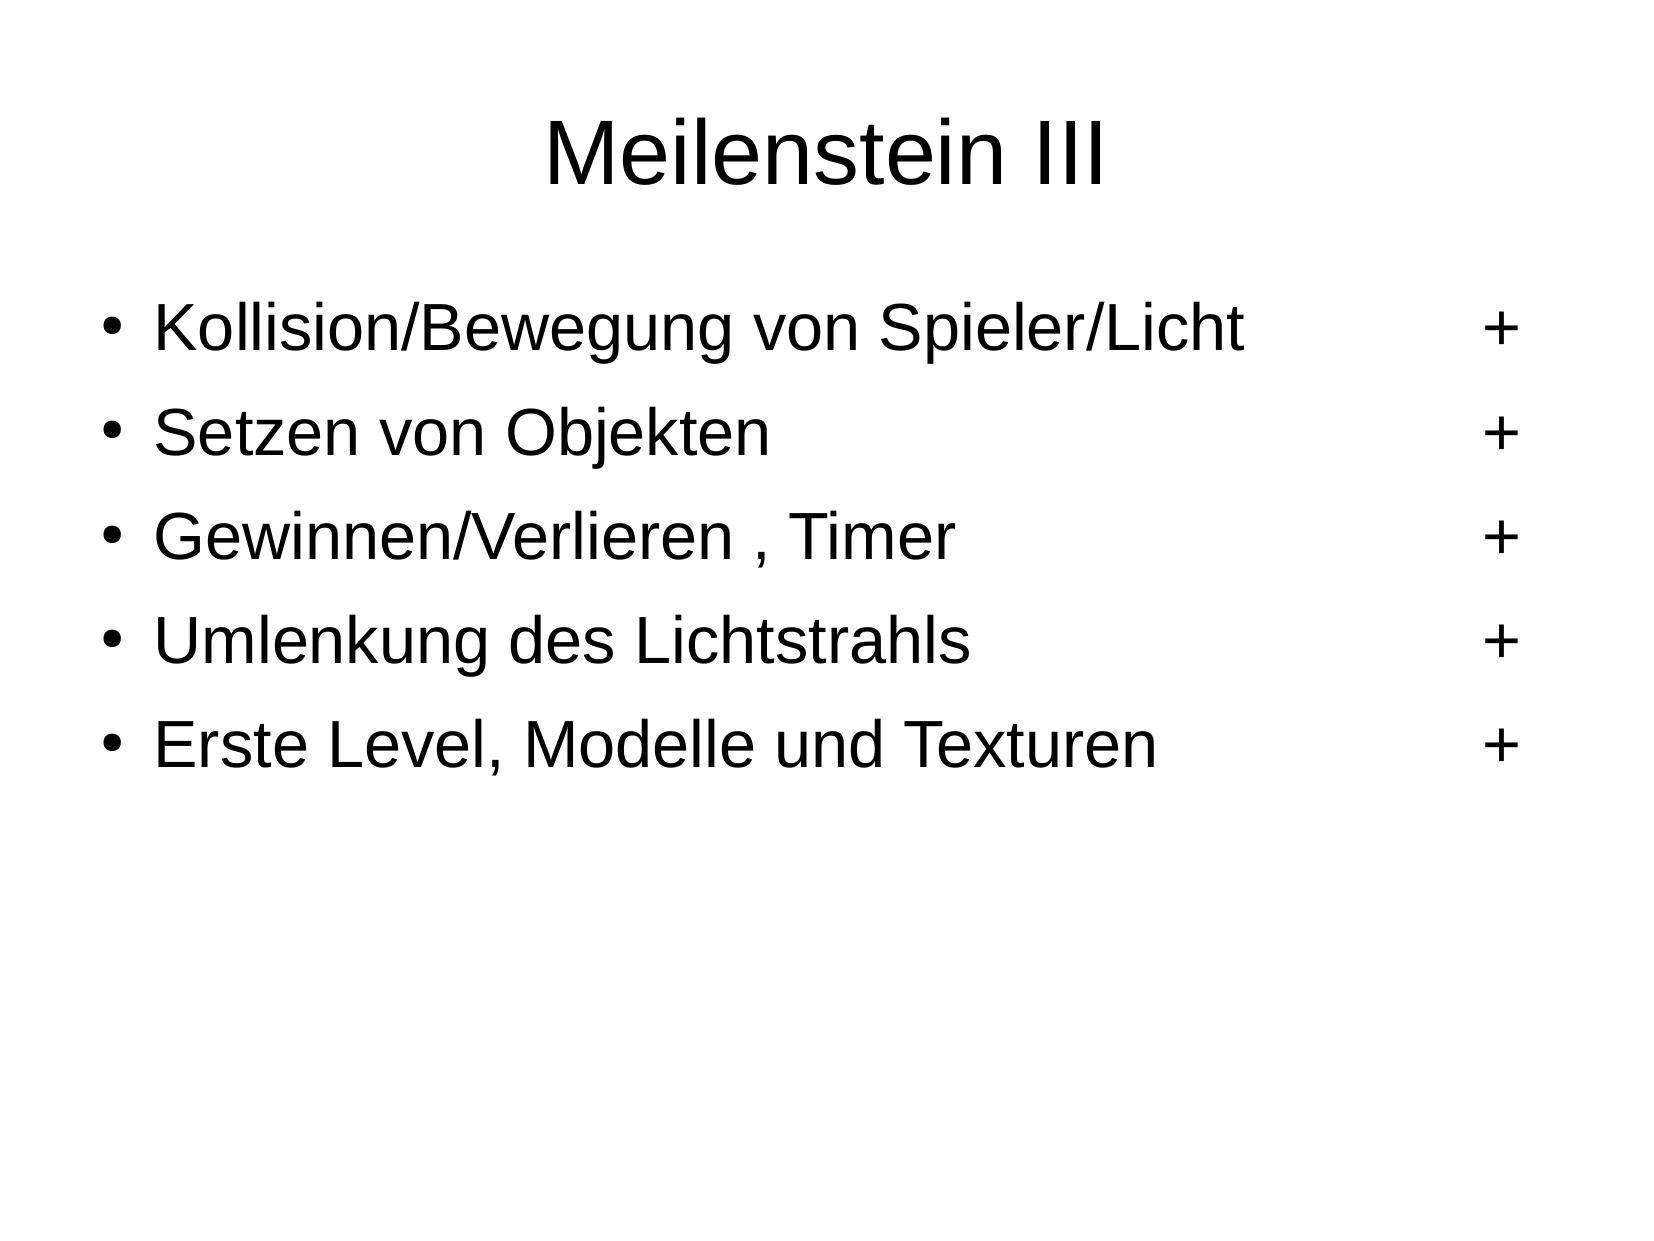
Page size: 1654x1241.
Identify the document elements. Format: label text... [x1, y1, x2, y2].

list Kollision/Bewegung von Spieler/Licht + Setzen von Objekten + Gewinnen/Verlieren , Timer + Umlenkung des Lichtstrahls + Erste Level, Modelle und Texturen + [82, 290, 1571, 1109]
title Meilenstein III [82, 49, 1571, 257]
